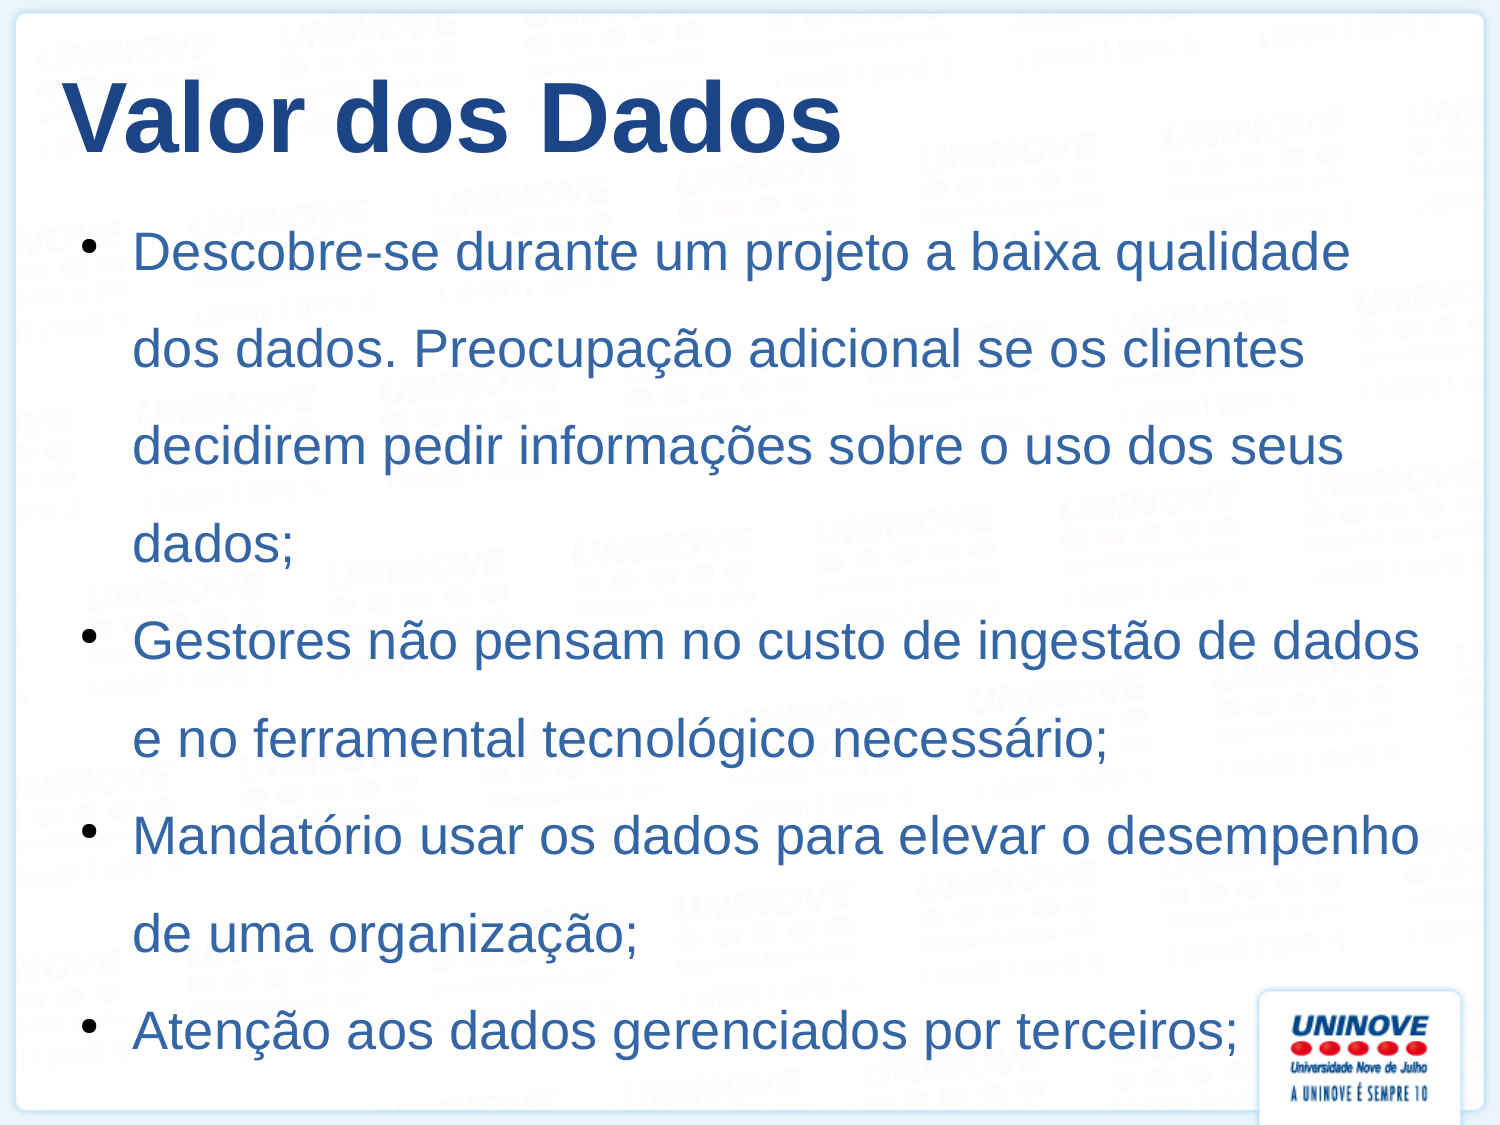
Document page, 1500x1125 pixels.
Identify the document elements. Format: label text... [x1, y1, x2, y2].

title Valor dos Dados [46, 45, 1454, 164]
list Descobre-se durante um projeto a baixa qualidade dos dados. Preocupação adicional se os clientes decidirem pedir informações sobre o uso dos seus dados; Gestores não pensam no custo de ingestão de dados e no ferramental tecnológico necessário; Mandatório usar os dados para elevar o desempenho de uma organização; Atenção aos dados gerenciados por terceiros; [46, 175, 1454, 1005]
picture [0, 0, 1500, 1125]
